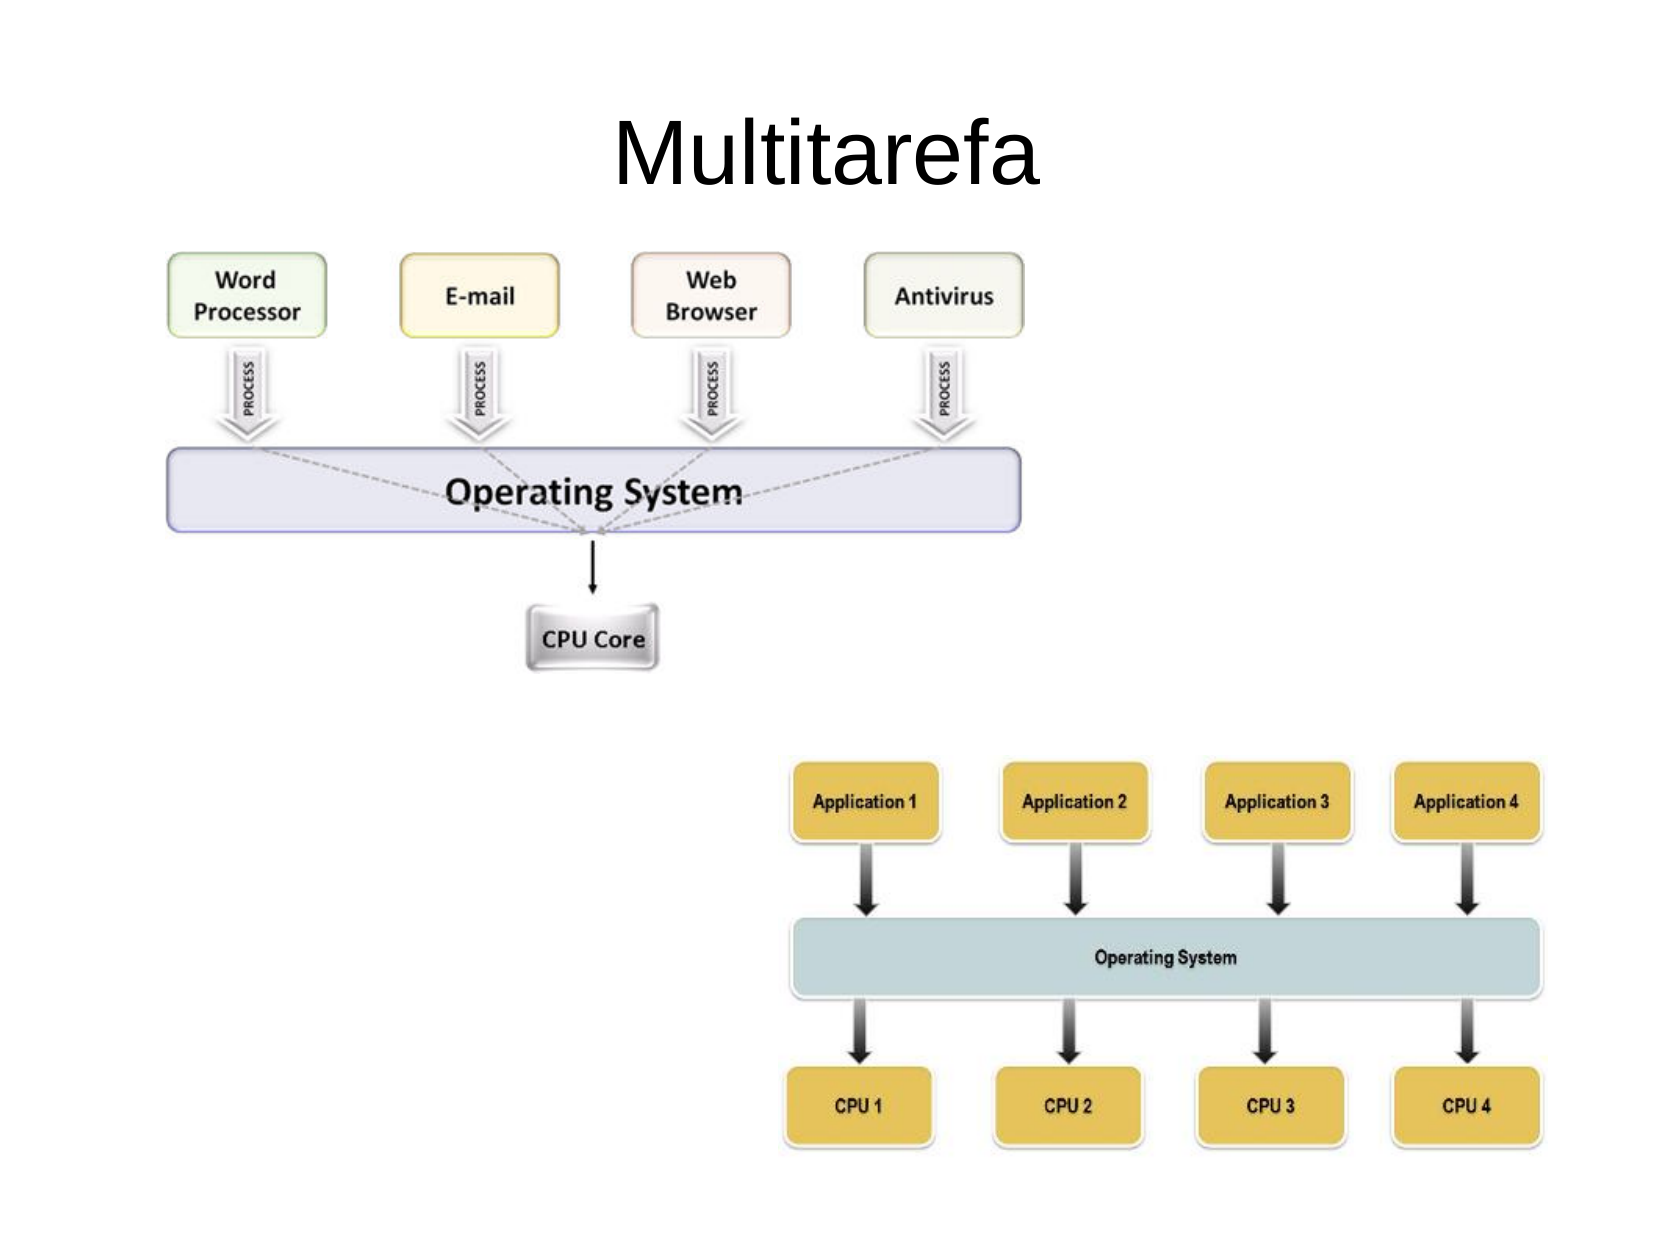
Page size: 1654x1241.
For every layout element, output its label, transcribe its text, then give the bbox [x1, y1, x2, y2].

title Multitarefa [82, 49, 1571, 257]
picture [778, 755, 1548, 1161]
picture [165, 251, 1025, 674]
